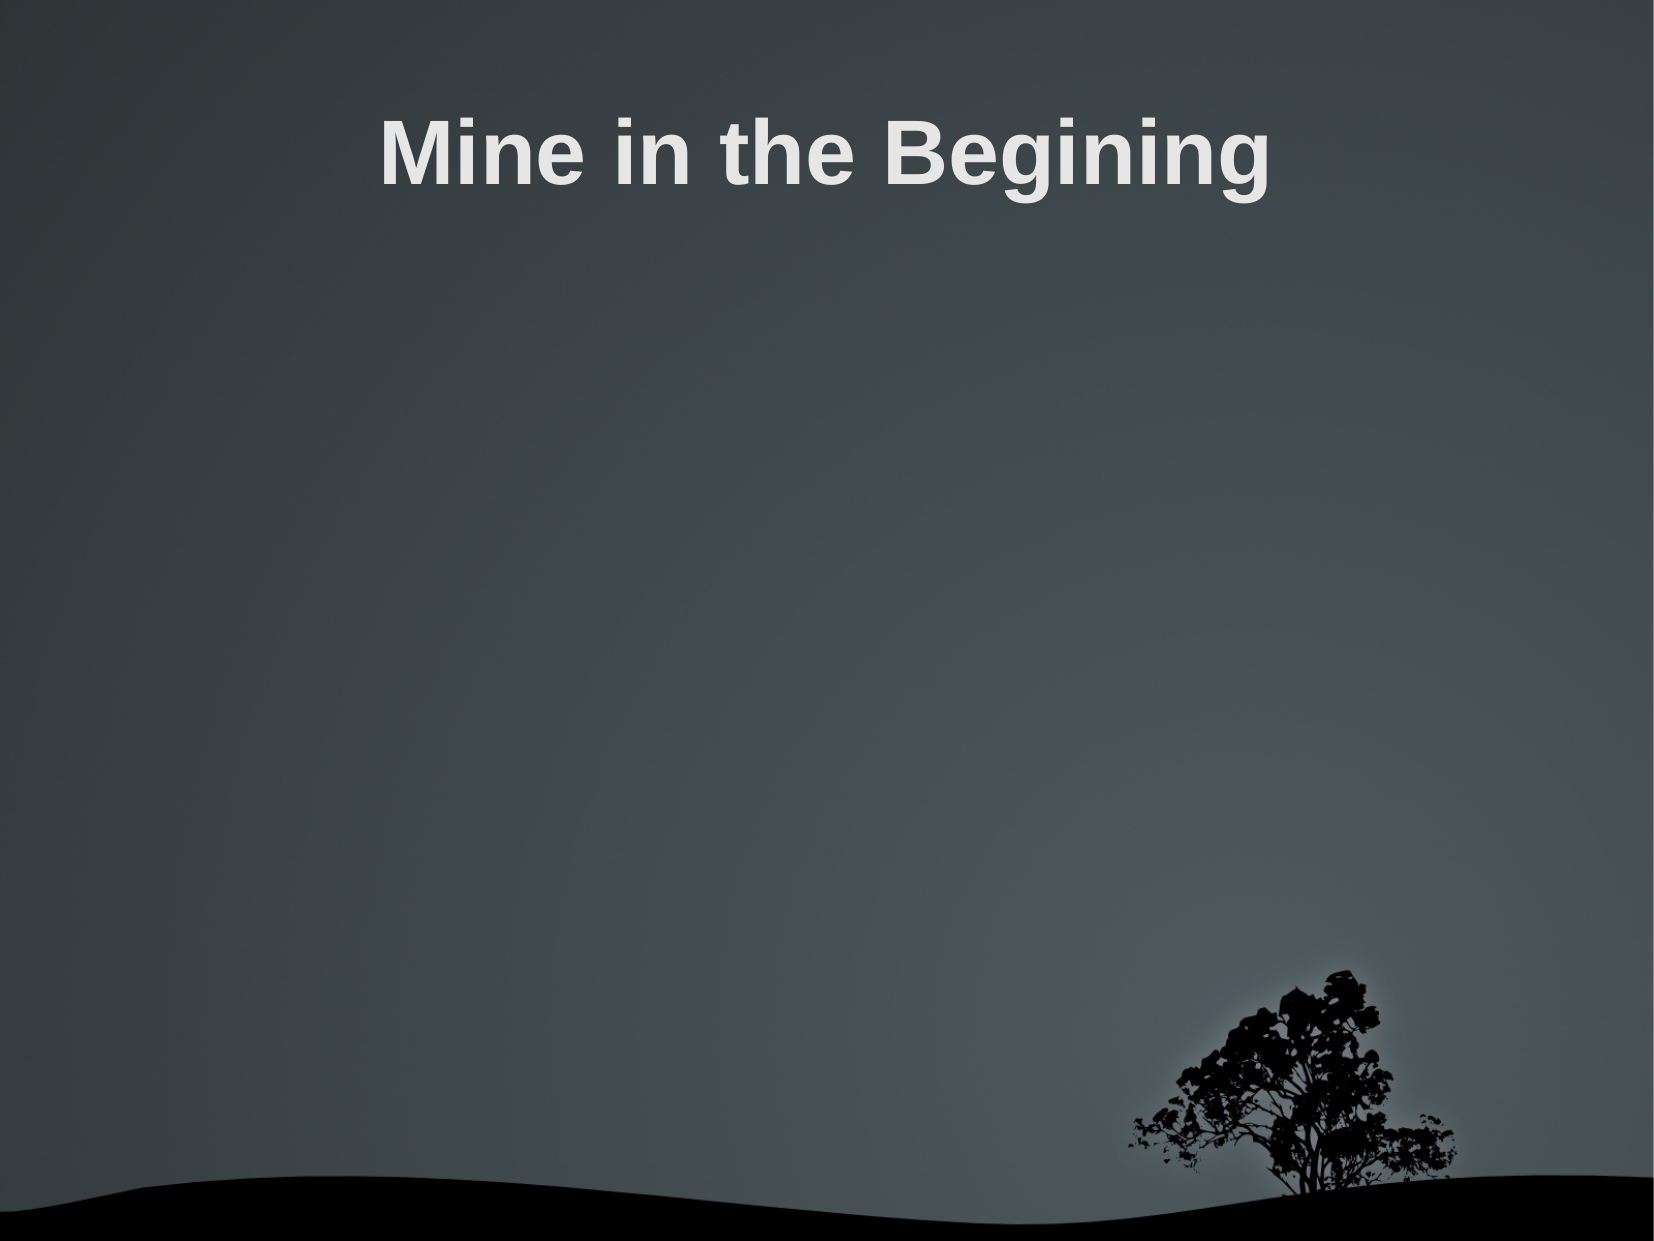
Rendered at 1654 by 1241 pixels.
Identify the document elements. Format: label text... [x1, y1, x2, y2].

picture [0, 0, 1654, 1241]
title Mine in the Begining [82, 49, 1571, 257]
